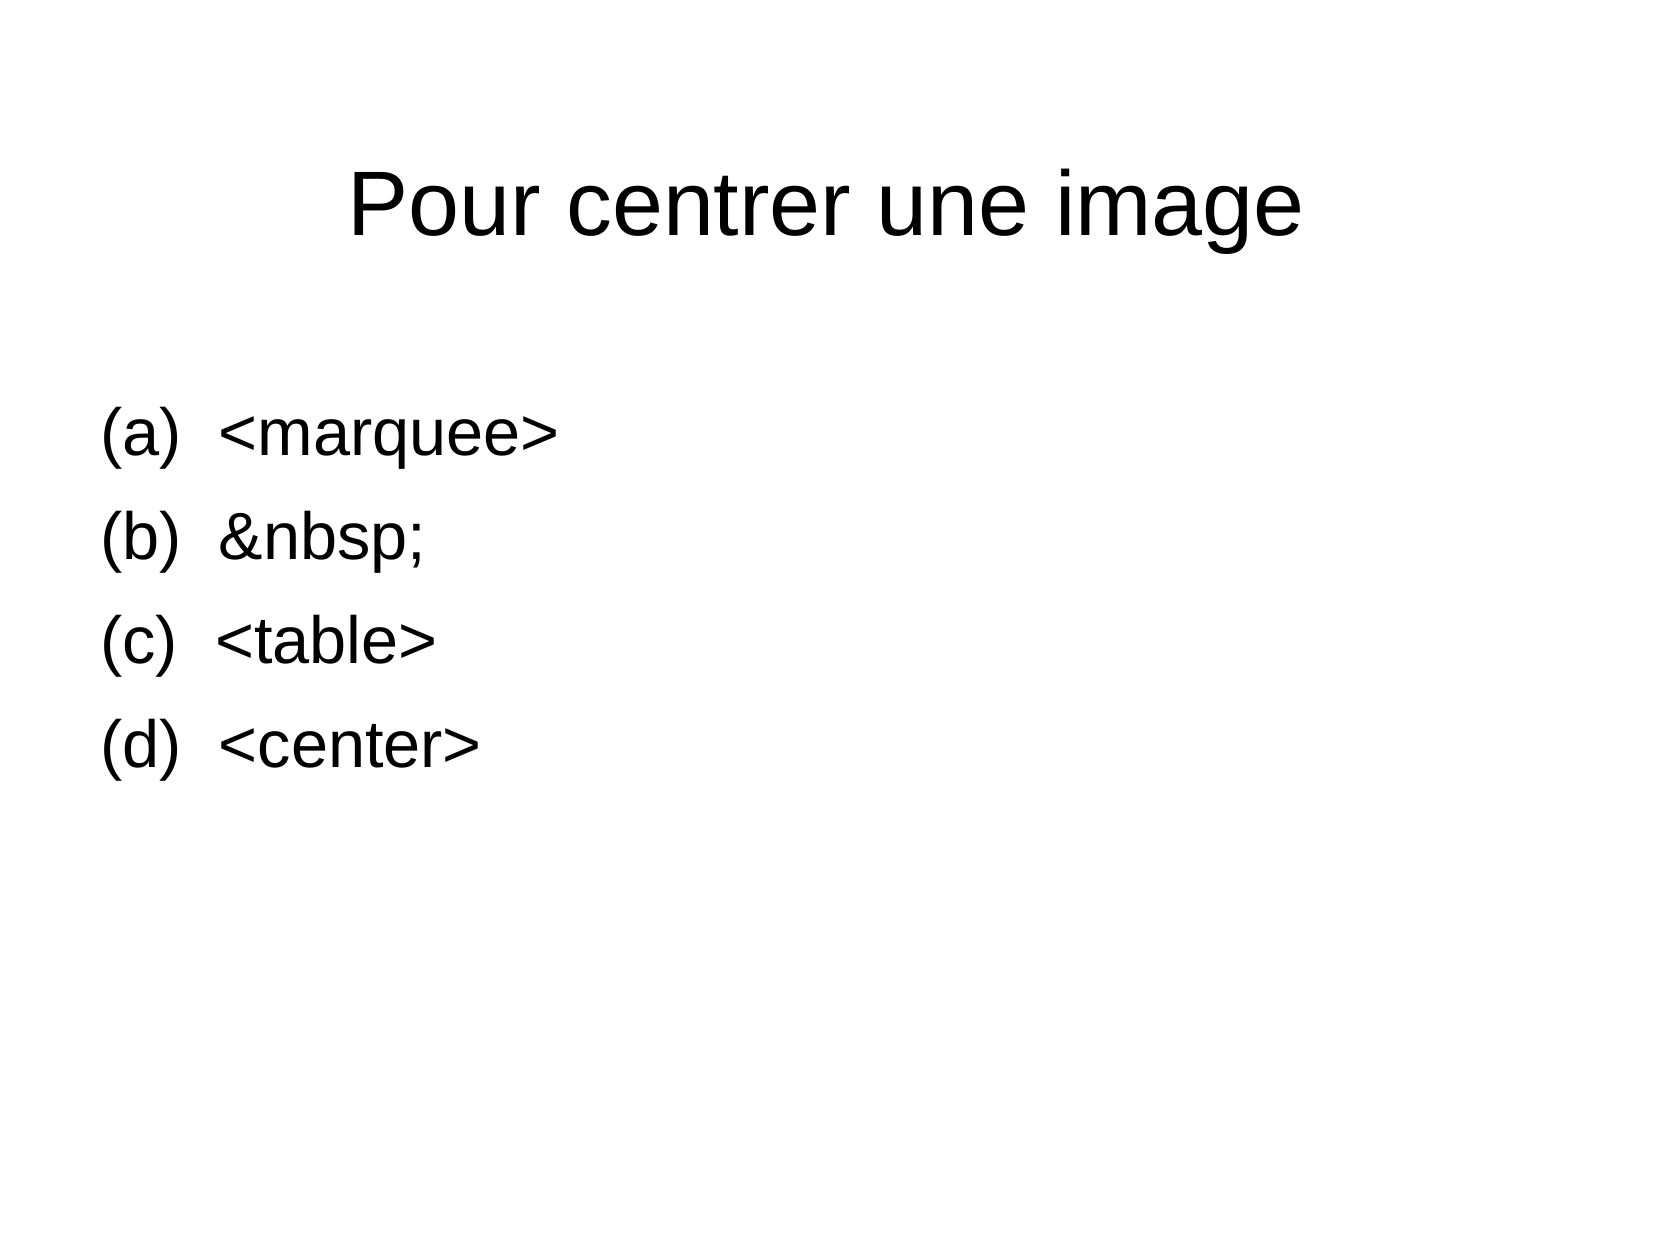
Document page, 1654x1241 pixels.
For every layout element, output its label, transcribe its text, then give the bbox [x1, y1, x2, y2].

list <marquee> &nbsp; <table> <center> [82, 290, 1571, 1109]
title Pour centrer une image [82, 49, 1571, 257]
